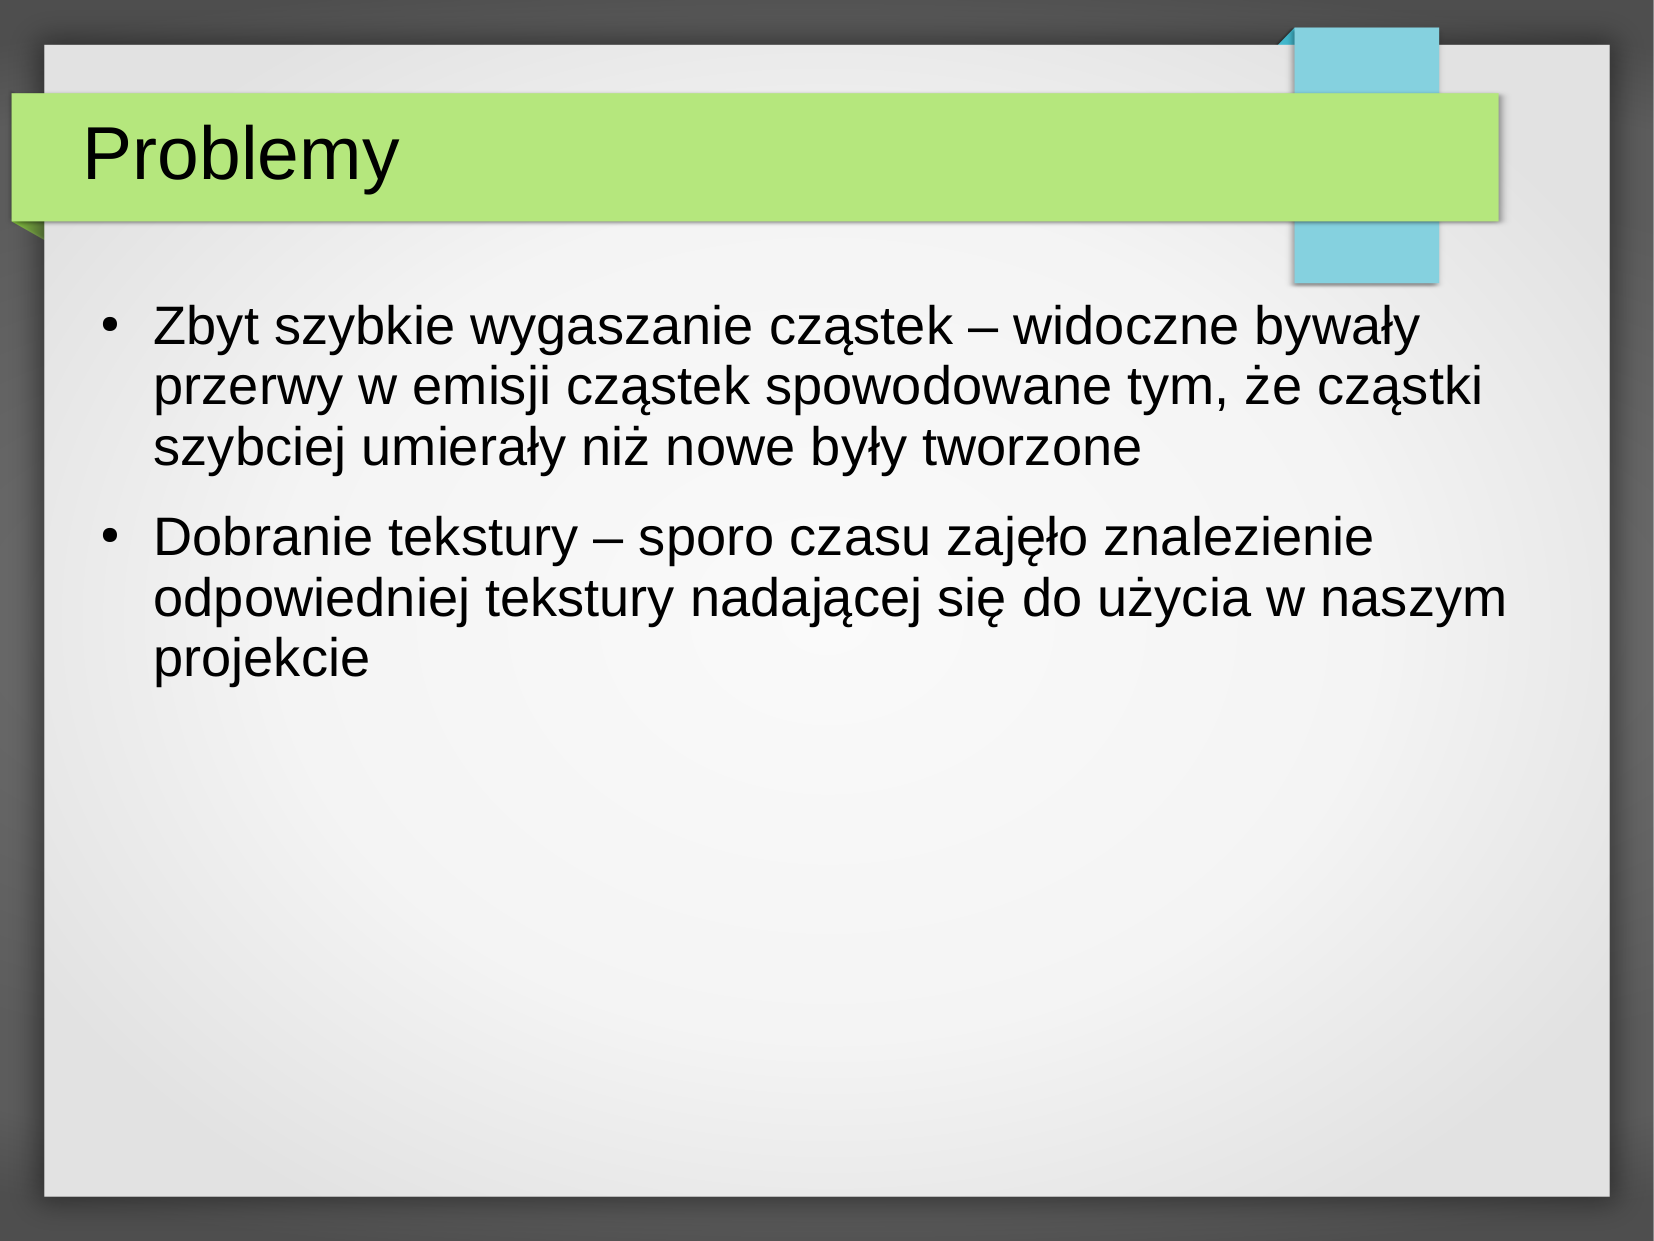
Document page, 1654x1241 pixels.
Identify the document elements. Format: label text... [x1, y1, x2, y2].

title Problemy [82, 94, 1264, 213]
list Zbyt szybkie wygaszanie cząstek – widoczne bywały przerwy w emisji cząstek spowodowane tym, że cząstki szybciej umierały niż nowe były tworzone Dobranie tekstury – sporo czasu zajęło znalezienie odpowiedniej tekstury nadającej się do użycia w naszym projekcie [82, 295, 1571, 1015]
picture [0, 0, 1654, 1241]
